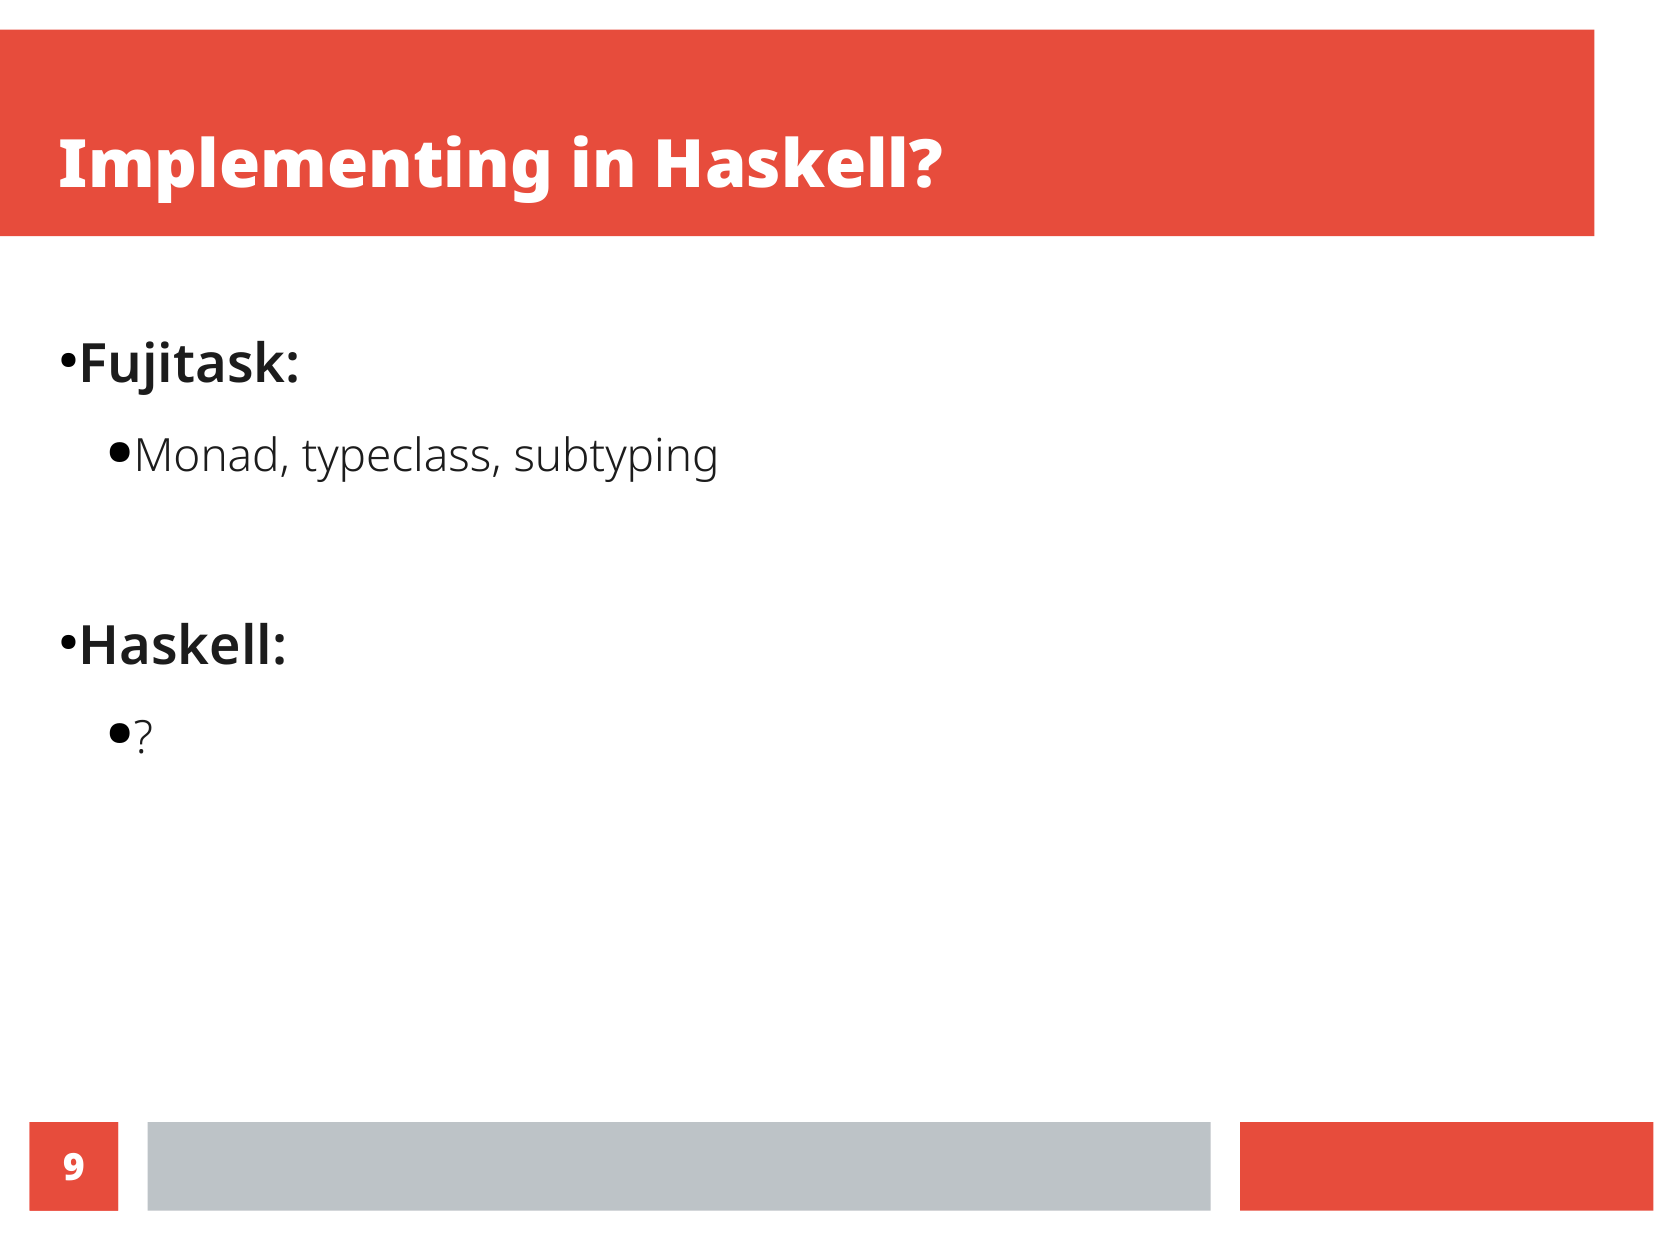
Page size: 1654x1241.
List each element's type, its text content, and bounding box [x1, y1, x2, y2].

list Fujitask: Monad, typeclass, subtyping Haskell: ? [59, 324, 1565, 1093]
title Implementing in Haskell? [59, 59, 1595, 207]
